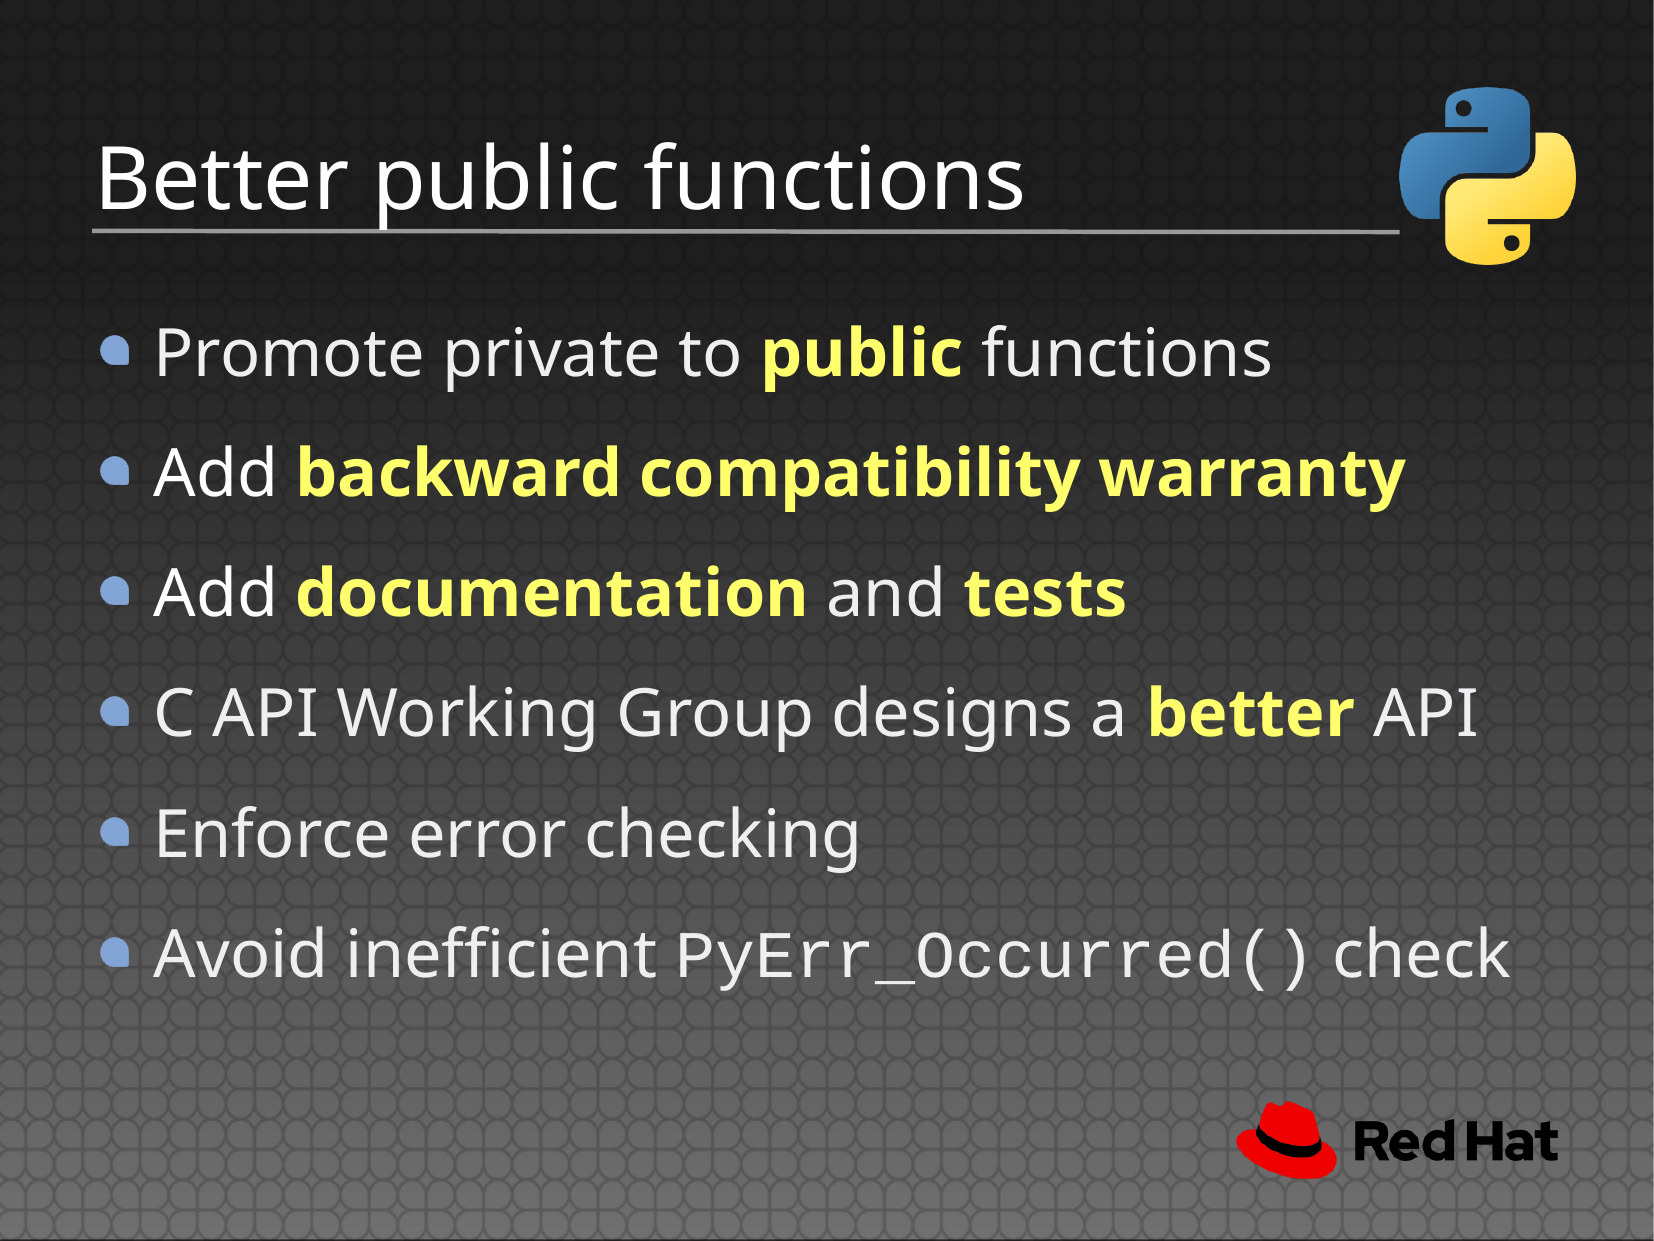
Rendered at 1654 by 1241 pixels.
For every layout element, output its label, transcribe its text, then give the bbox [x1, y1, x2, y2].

title Better public functions [94, 100, 1426, 251]
list Promote private to public functions Add backward compatibility warranty Add documentation and tests C API Working Group designs a better API Enforce error checking Avoid inefficient PyErr_Occurred() check [82, 304, 1629, 1045]
picture [0, 0, 1654, 1241]
